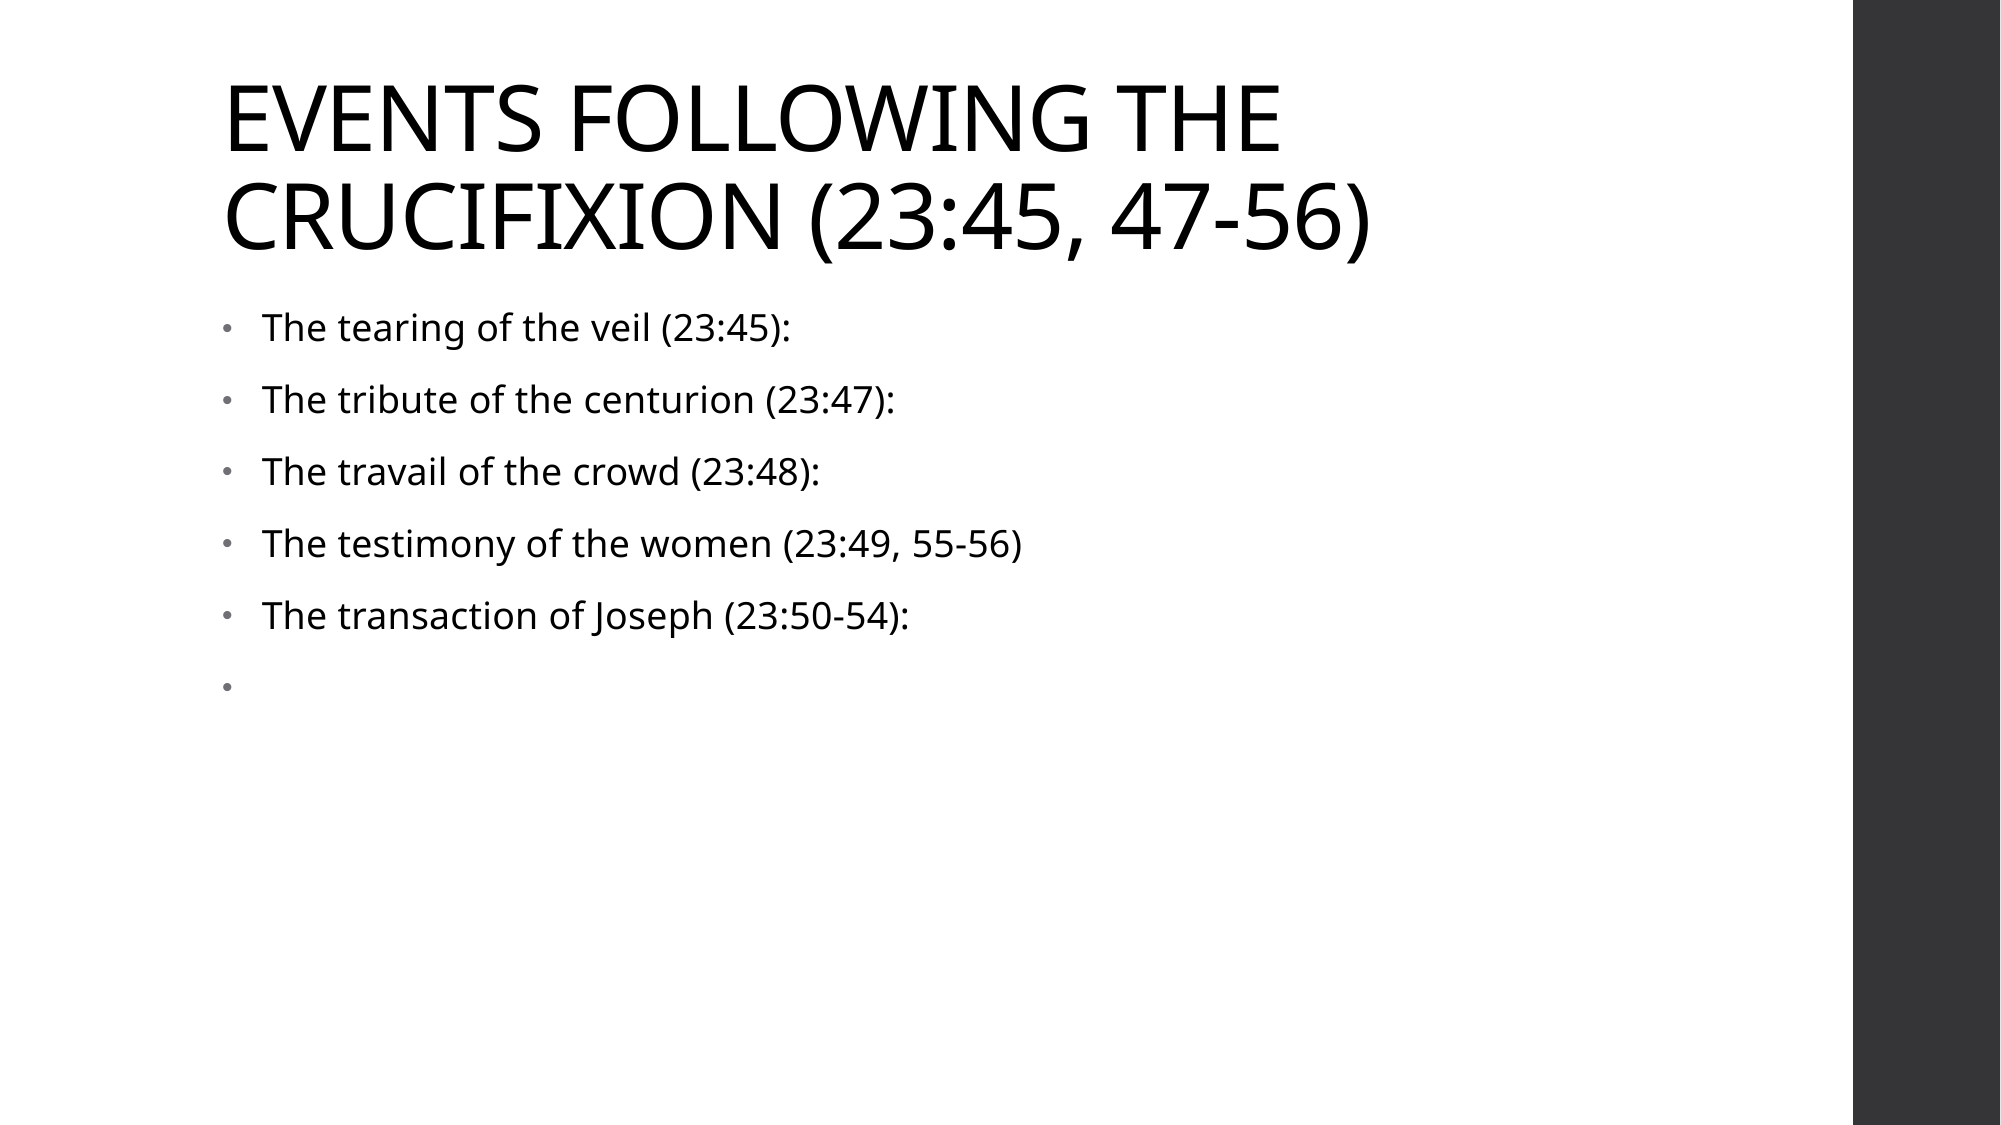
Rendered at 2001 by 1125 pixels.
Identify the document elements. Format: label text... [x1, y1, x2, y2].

list The tearing of the veil (23:45): The tribute of the centurion (23:47): The travail of the crowd (23:48): The testimony of the women (23:49, 55-56) The transaction of Joseph (23:50-54): [206, 299, 1617, 1014]
title EVENTS FOLLOWING THE CRUCIFIXION (23:45, 47-56) [206, 60, 1797, 278]
